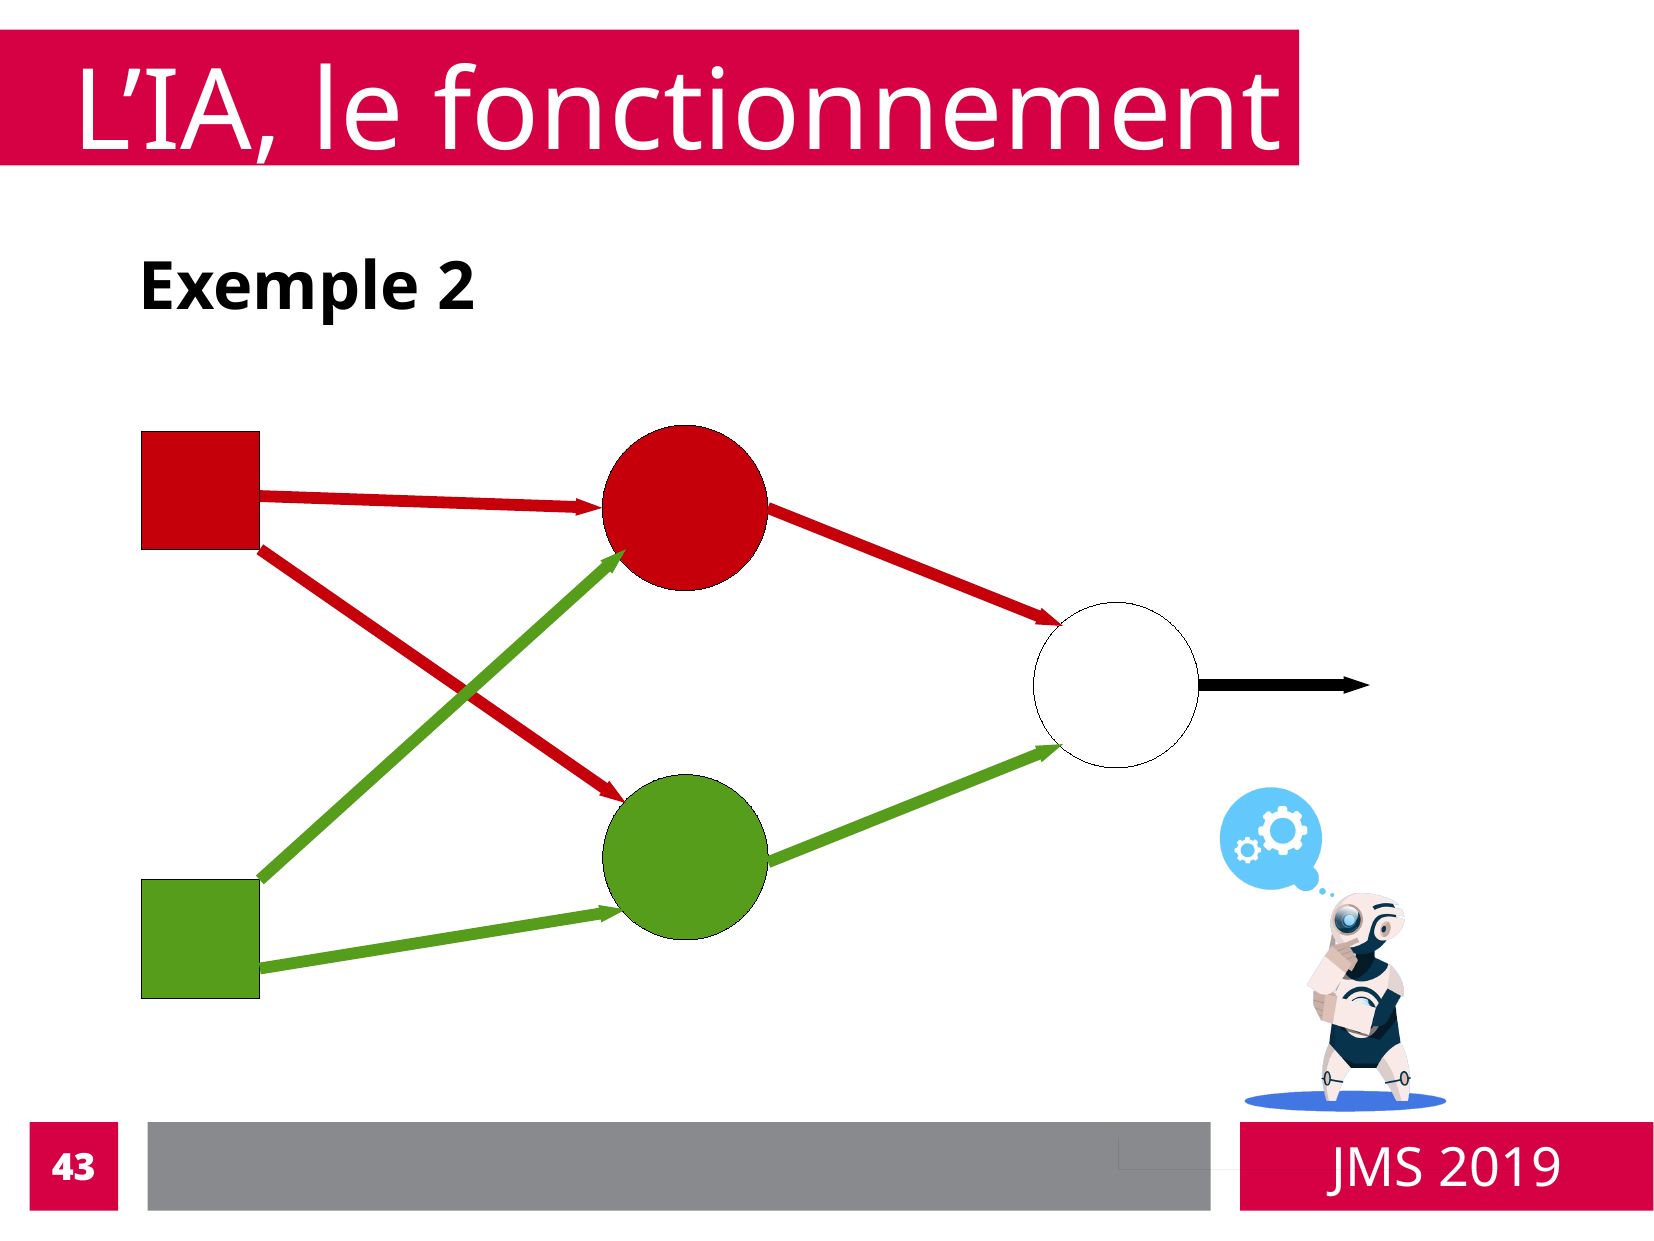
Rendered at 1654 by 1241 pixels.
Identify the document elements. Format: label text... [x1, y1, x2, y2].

text_box [141, 431, 260, 550]
text_box [141, 879, 260, 999]
text_box [602, 774, 769, 940]
text_box [1033, 602, 1199, 768]
picture [1118, 744, 1512, 1170]
text_box [602, 425, 768, 591]
text_box Exemple 2 [0, 237, 615, 330]
title L’IA, le fonctionnement [0, 29, 1371, 178]
